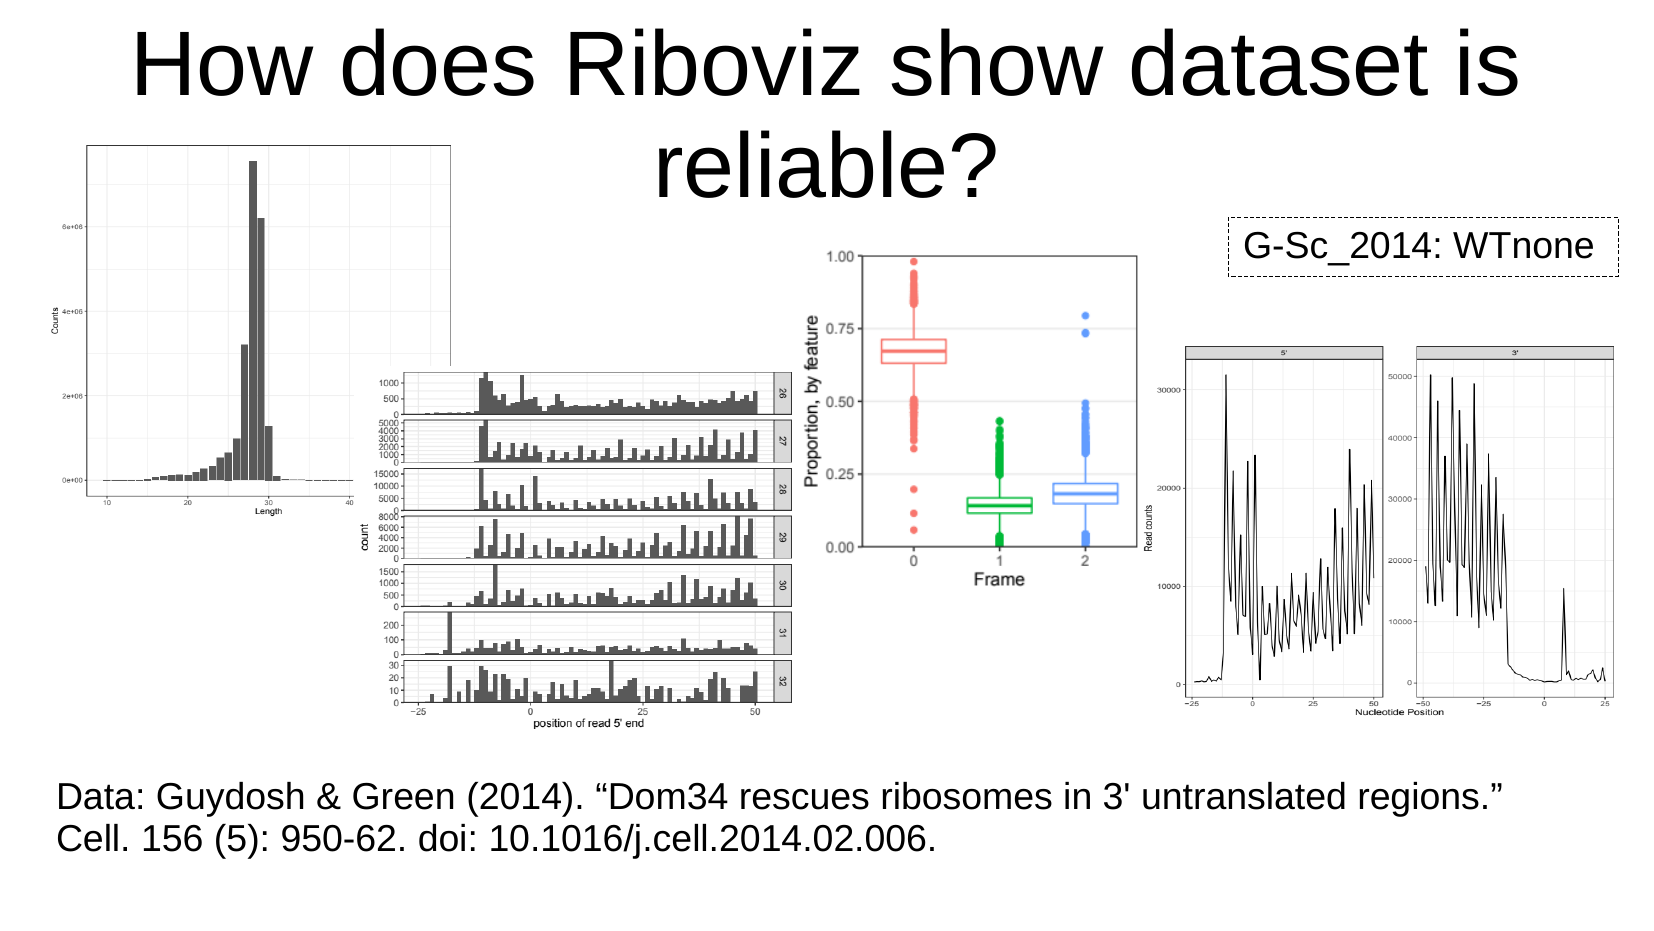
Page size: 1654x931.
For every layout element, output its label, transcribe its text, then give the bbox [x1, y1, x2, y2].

text_box G-Sc_2014: WTnone [1228, 217, 1619, 277]
picture [47, 141, 1619, 735]
title How does Riboviz show dataset is reliable? [82, 12, 1571, 218]
text_box Data: Guydosh & Green (2014). “Dom34 rescues ribosomes in 3' untranslated regions.” Cell. 156 (5): 950-62. doi: 10.1016/j.cell.2014.02.006. [41, 767, 1607, 867]
